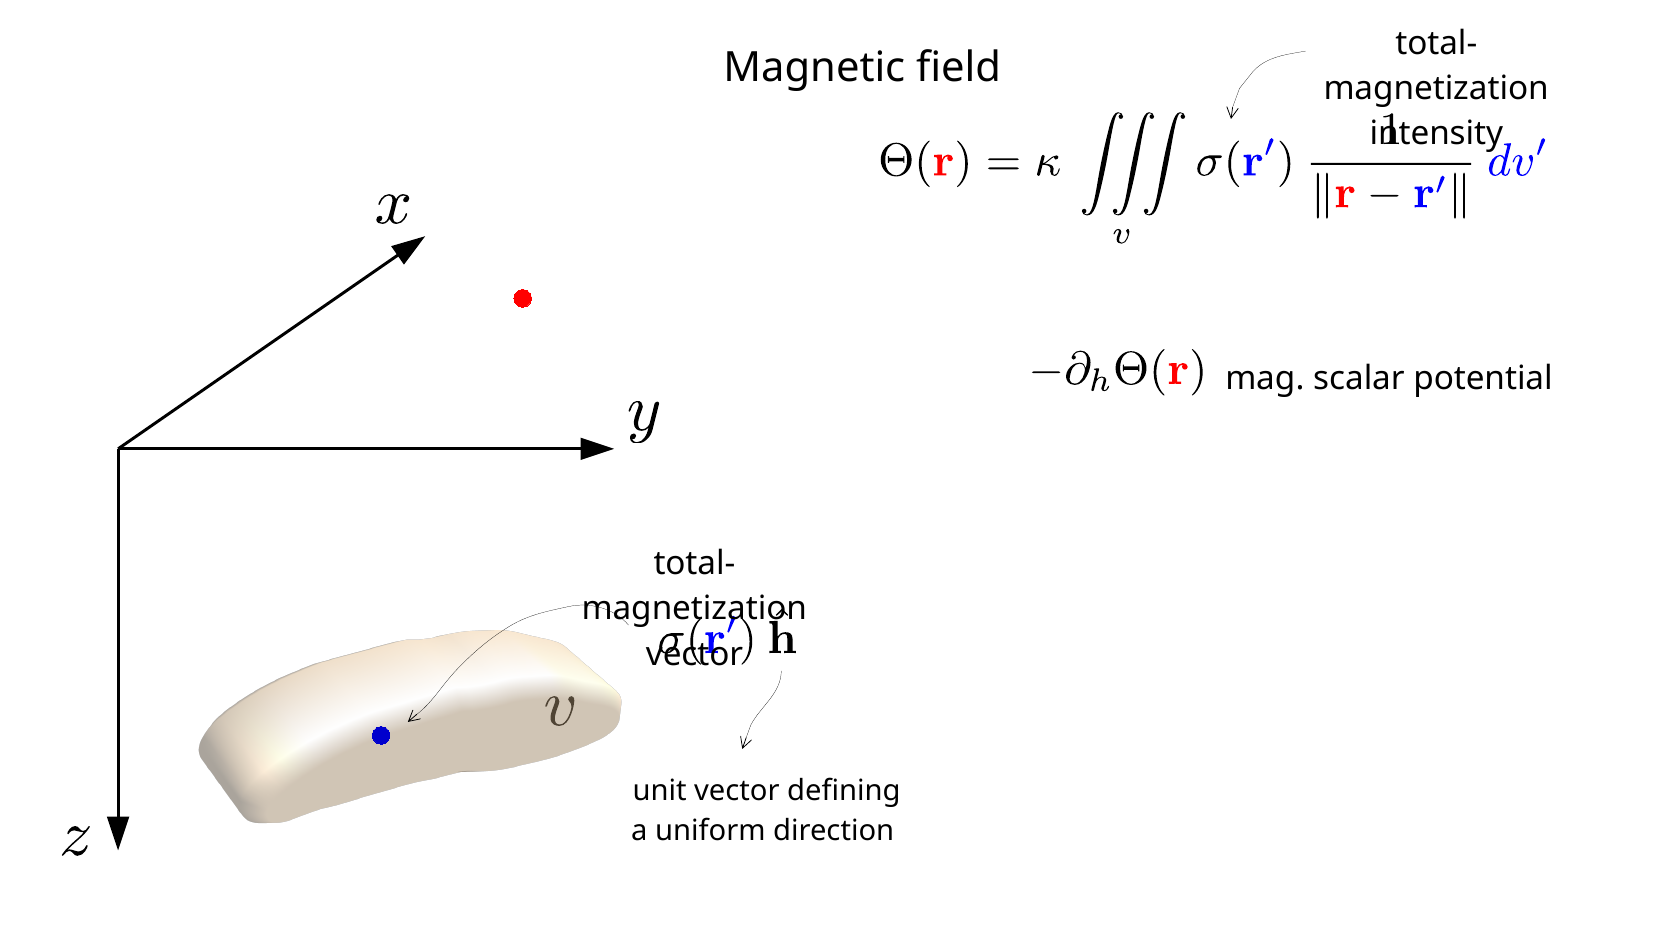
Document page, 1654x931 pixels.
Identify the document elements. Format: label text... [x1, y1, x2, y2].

picture [655, 625, 799, 667]
text_box mag. scalar potential [1210, 346, 1553, 398]
text_box total-magnetization vector [566, 531, 900, 625]
picture [374, 194, 413, 224]
picture [59, 826, 93, 856]
text_box [372, 726, 390, 745]
text_box total-magnetization intensity [1308, 11, 1642, 107]
text_box [513, 289, 532, 308]
picture [626, 401, 662, 443]
picture [1026, 347, 1210, 398]
text_box Magnetic field [708, 29, 1005, 91]
picture [878, 112, 1547, 244]
text_box unit vector defining a uniform direction [616, 761, 928, 869]
